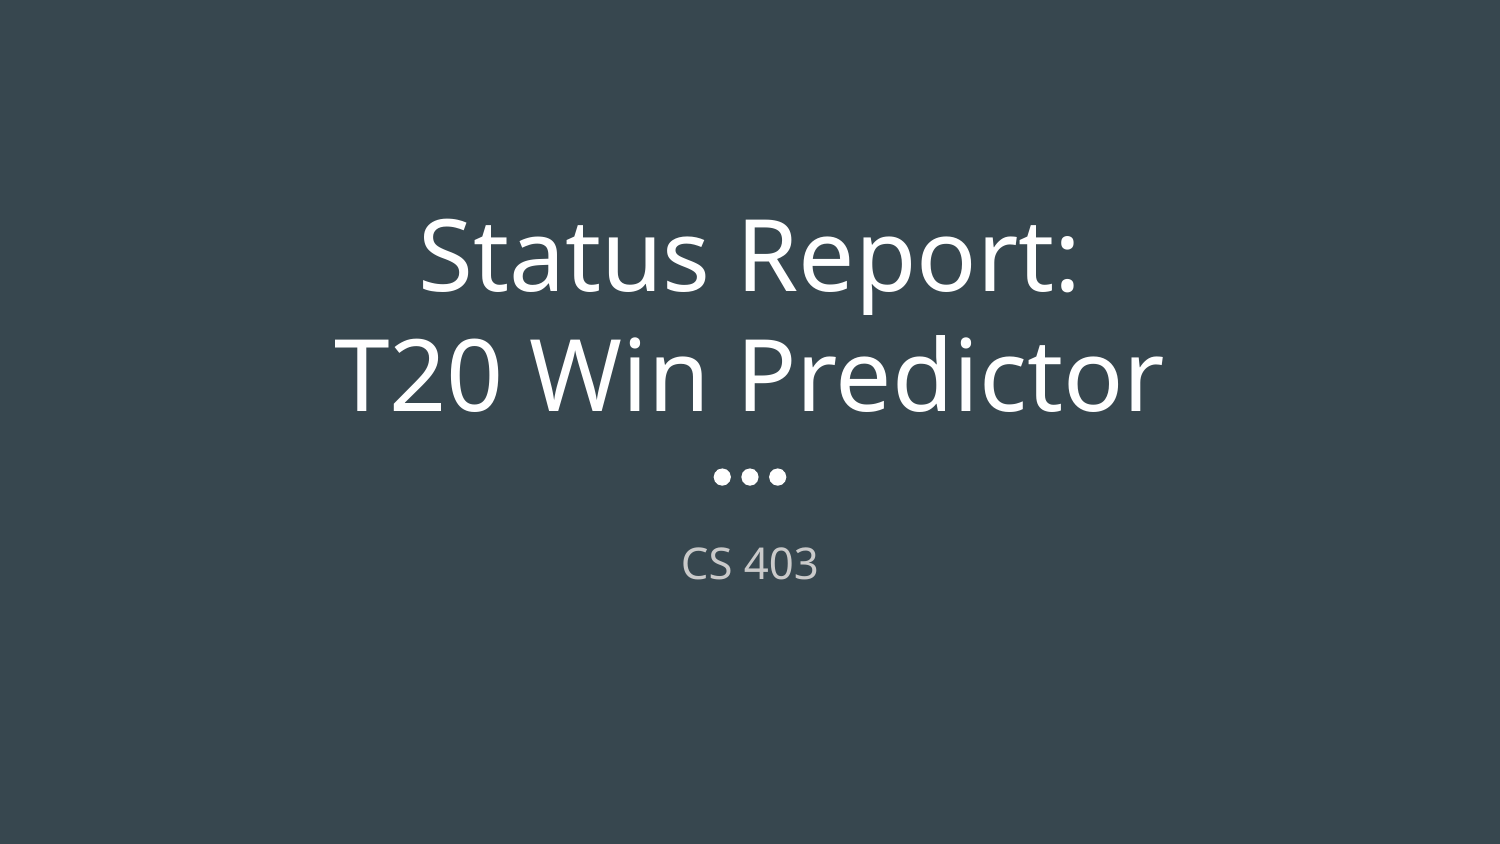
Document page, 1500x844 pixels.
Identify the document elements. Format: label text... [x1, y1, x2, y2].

title Status Report: T20 Win Predictor [110, 162, 1390, 447]
subtitle CS 403 [110, 520, 1390, 651]
